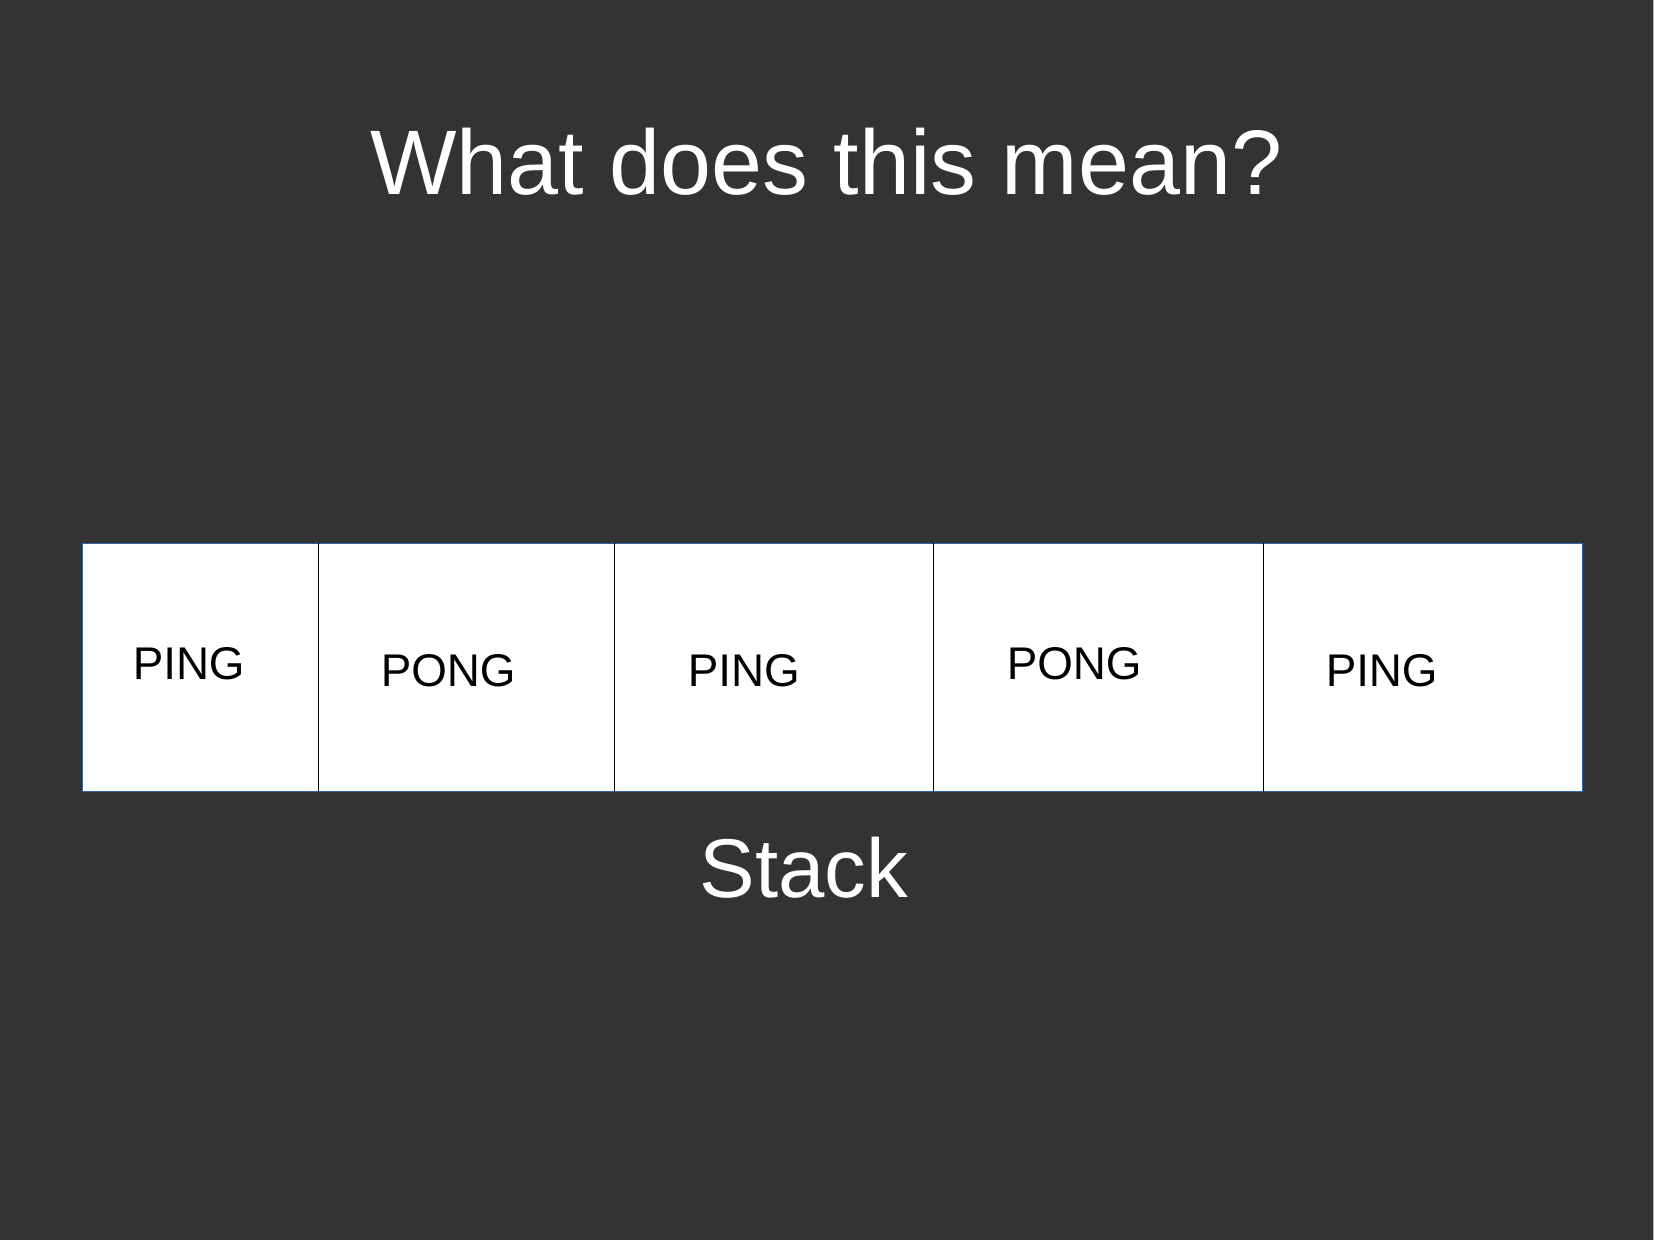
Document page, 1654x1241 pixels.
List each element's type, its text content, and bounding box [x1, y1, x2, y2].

text_box [615, 543, 933, 792]
text_box PING [673, 637, 886, 704]
text_box [1264, 543, 1583, 792]
text_box PONG [366, 637, 579, 704]
text_box PING [1311, 637, 1524, 704]
text_box PONG [992, 630, 1205, 697]
text_box [319, 543, 614, 792]
text_box Stack [685, 814, 1193, 923]
text_box [82, 543, 318, 792]
text_box PING [118, 630, 331, 697]
text_box [934, 543, 1263, 792]
title What does this mean? [82, 59, 1571, 267]
